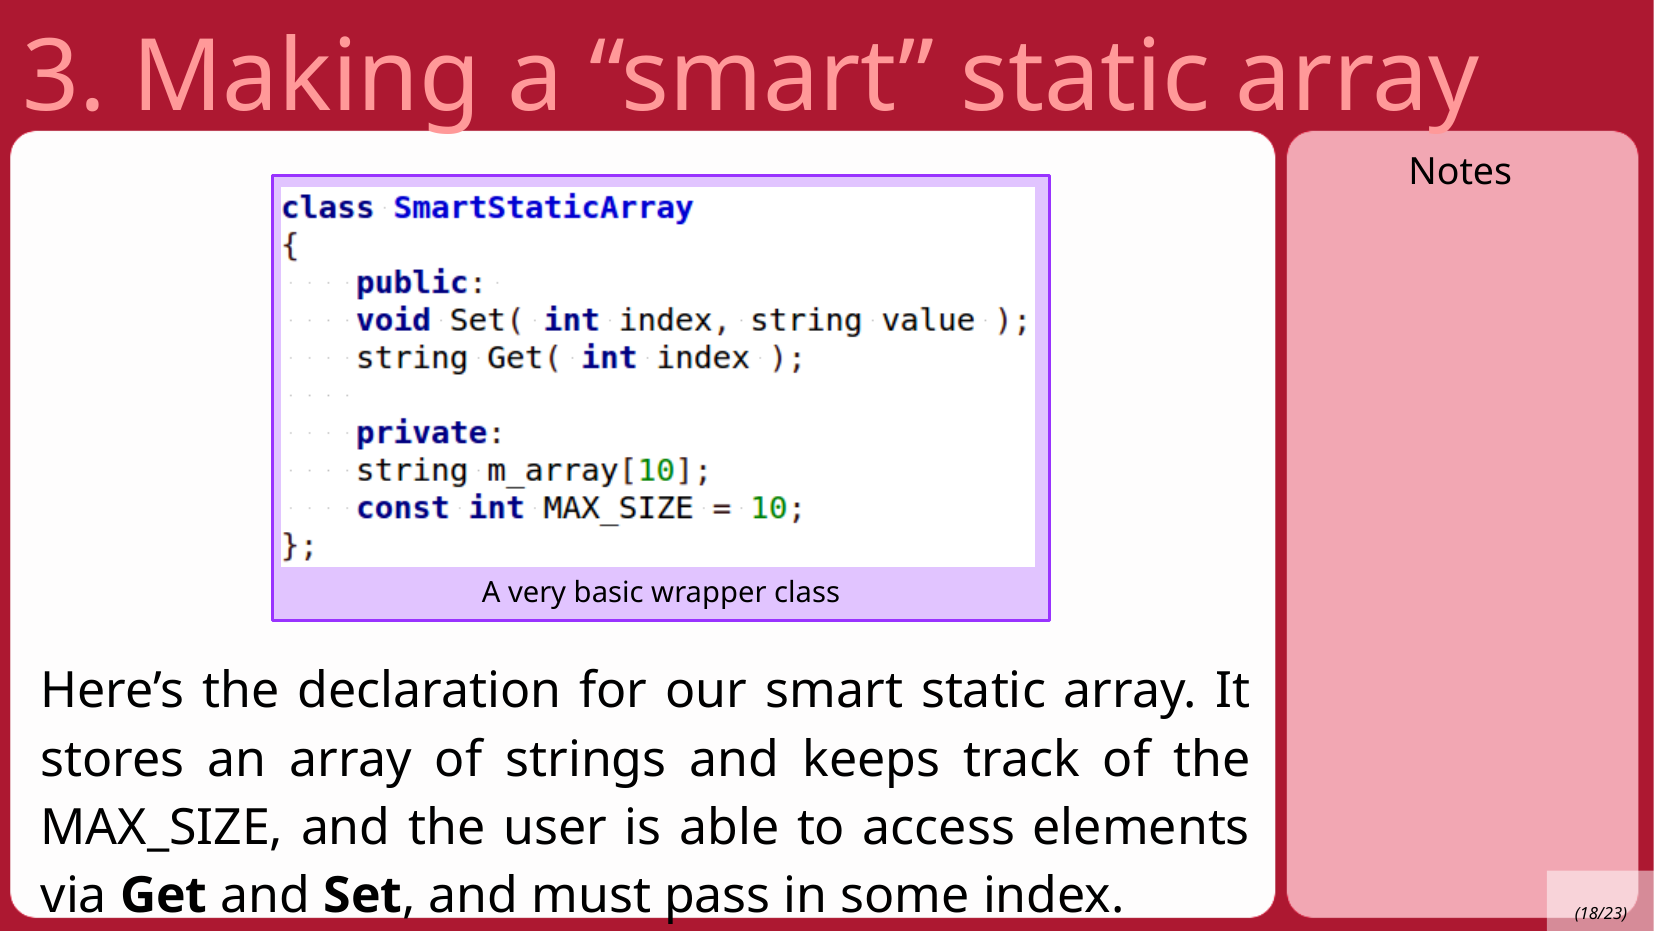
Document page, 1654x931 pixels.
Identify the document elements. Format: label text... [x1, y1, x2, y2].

text_box Here’s the declaration for our smart static array. It stores an array of strings and keeps track of the MAX_SIZE, and the user is able to access elements via Get and Set, and must pass in some index. [40, 654, 1252, 908]
text_box Notes [1290, 141, 1631, 199]
text_box A very basic wrapper class [272, 175, 1050, 621]
title 3. Making a “smart” static array [22, 7, 1511, 136]
text_box (<number>/23) [1546, 877, 1654, 931]
picture [0, 0, 1654, 931]
